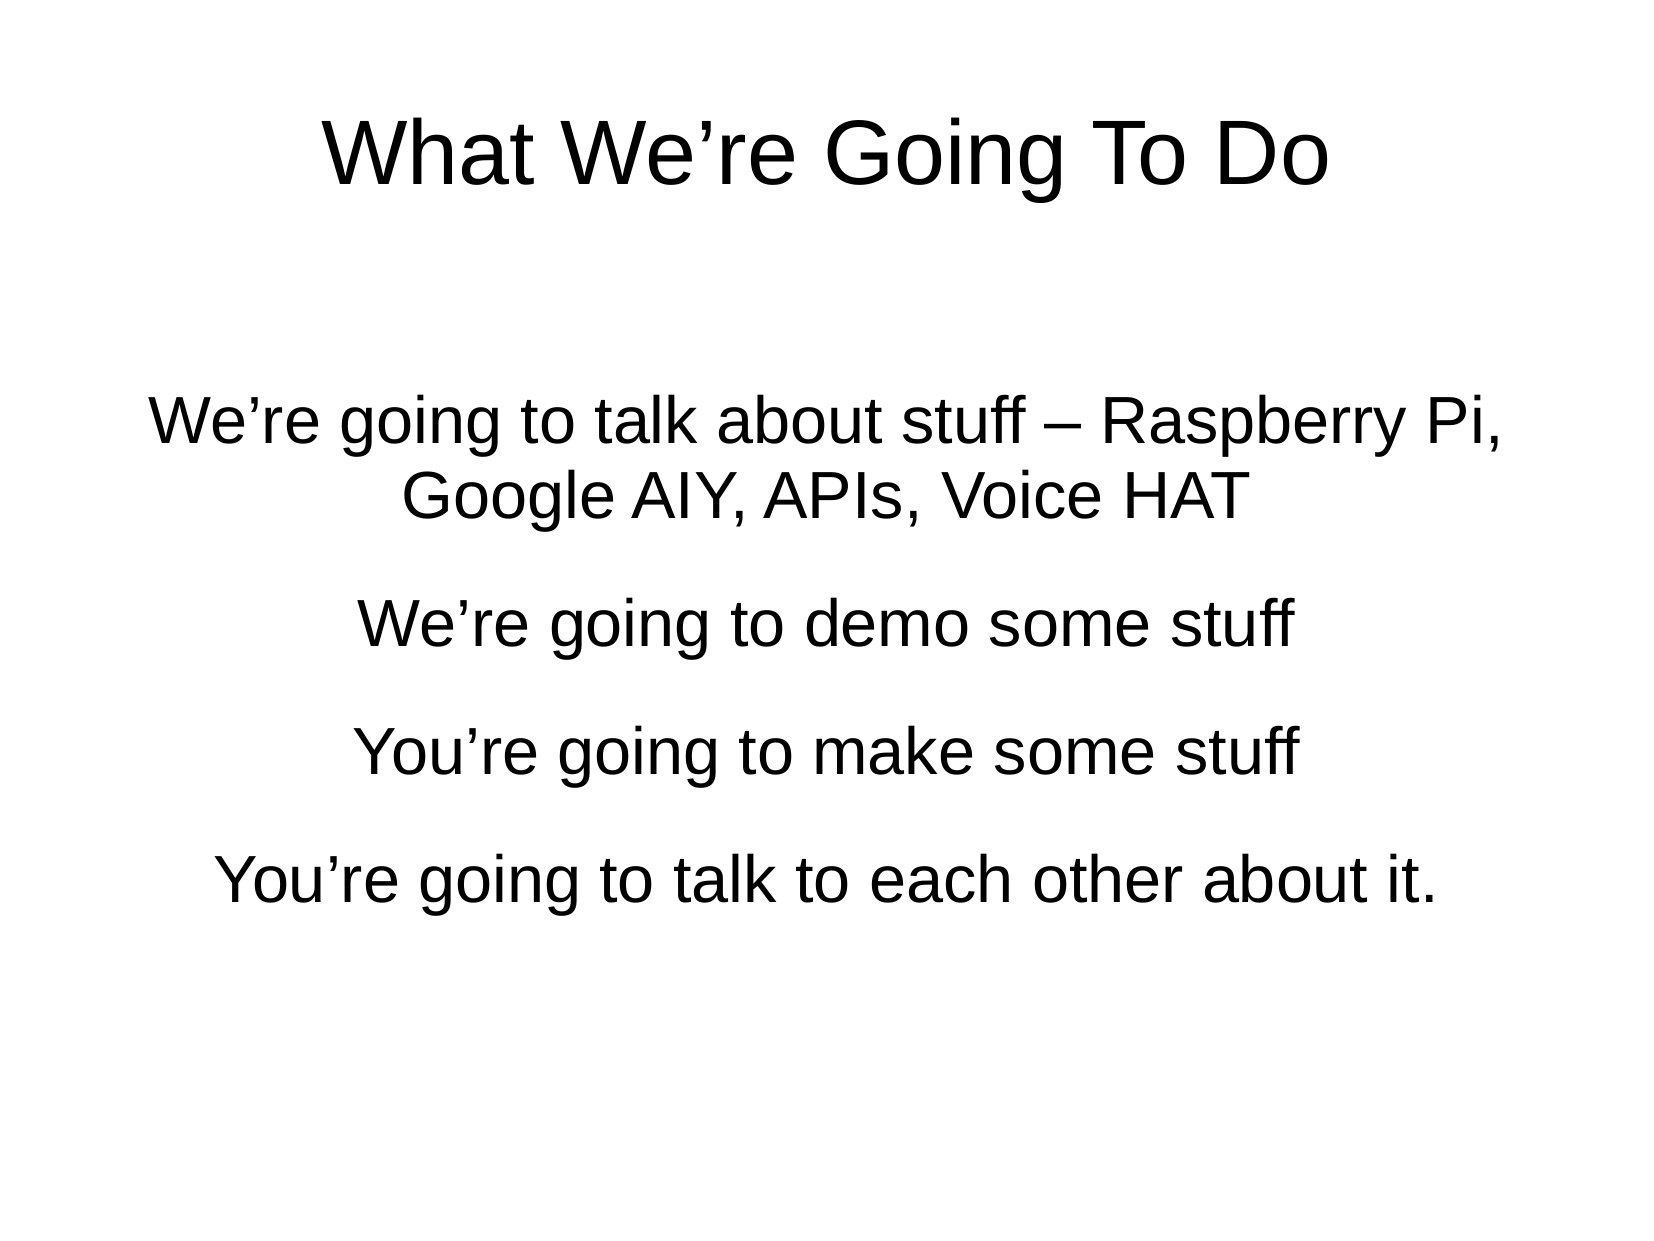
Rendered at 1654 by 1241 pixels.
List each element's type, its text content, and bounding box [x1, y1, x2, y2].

subtitle We’re going to talk about stuff – Raspberry Pi, Google AIY, APIs, Voice HAT We’re going to demo some stuff You’re going to make some stuff You’re going to talk to each other about it. [82, 290, 1571, 1010]
title What We’re Going To Do [82, 49, 1571, 257]
